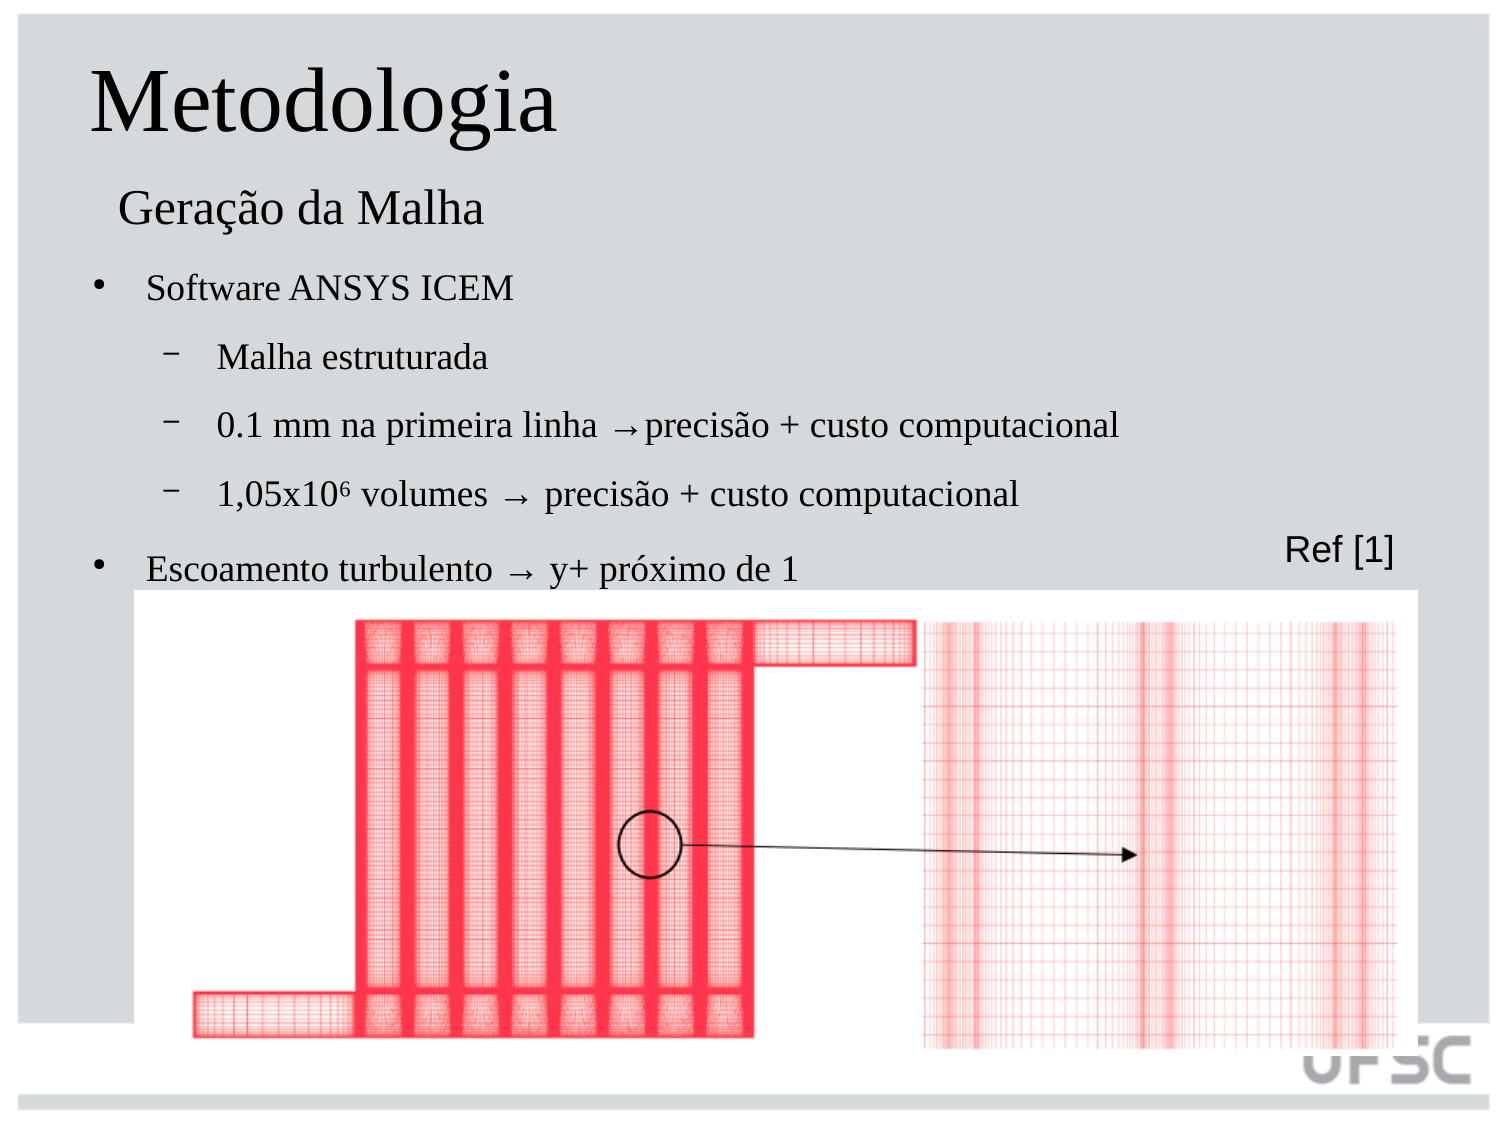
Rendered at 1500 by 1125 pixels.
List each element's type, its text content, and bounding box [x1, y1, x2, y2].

list Software ANSYS ICEM Malha estruturada 0.1 mm na primeira linha →precisão + custo computacional 1,05x10⁶ volumes → precisão + custo computacional Escoamento turbulento → y+ próximo de 1 [75, 263, 1447, 916]
text_box Geração da Malha [103, 166, 739, 238]
title Metodologia [75, 44, 1425, 233]
picture [0, 0, 1500, 1125]
